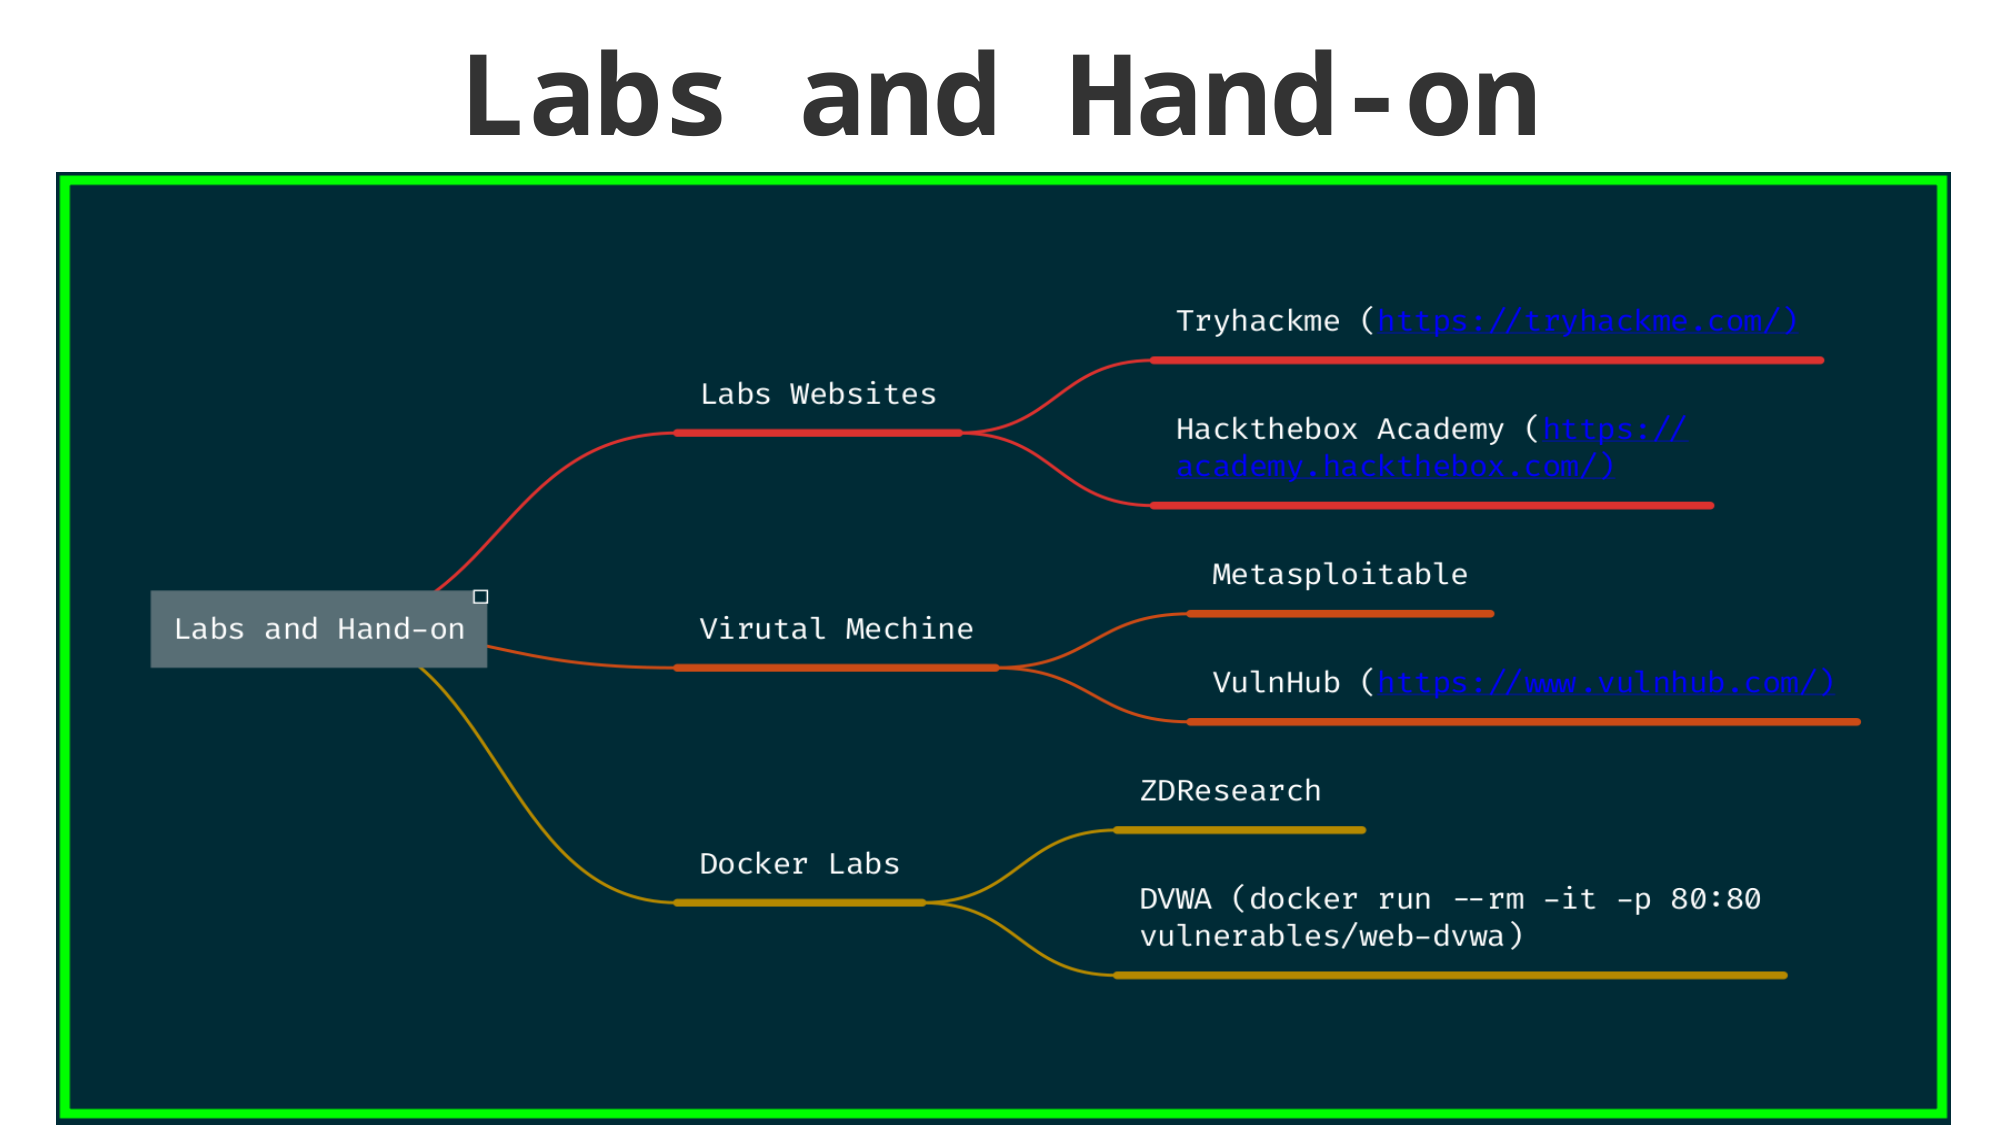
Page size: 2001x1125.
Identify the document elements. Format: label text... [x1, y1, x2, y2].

picture [60, 176, 1947, 1118]
list Labs and Hand-on [51, 39, 1951, 159]
